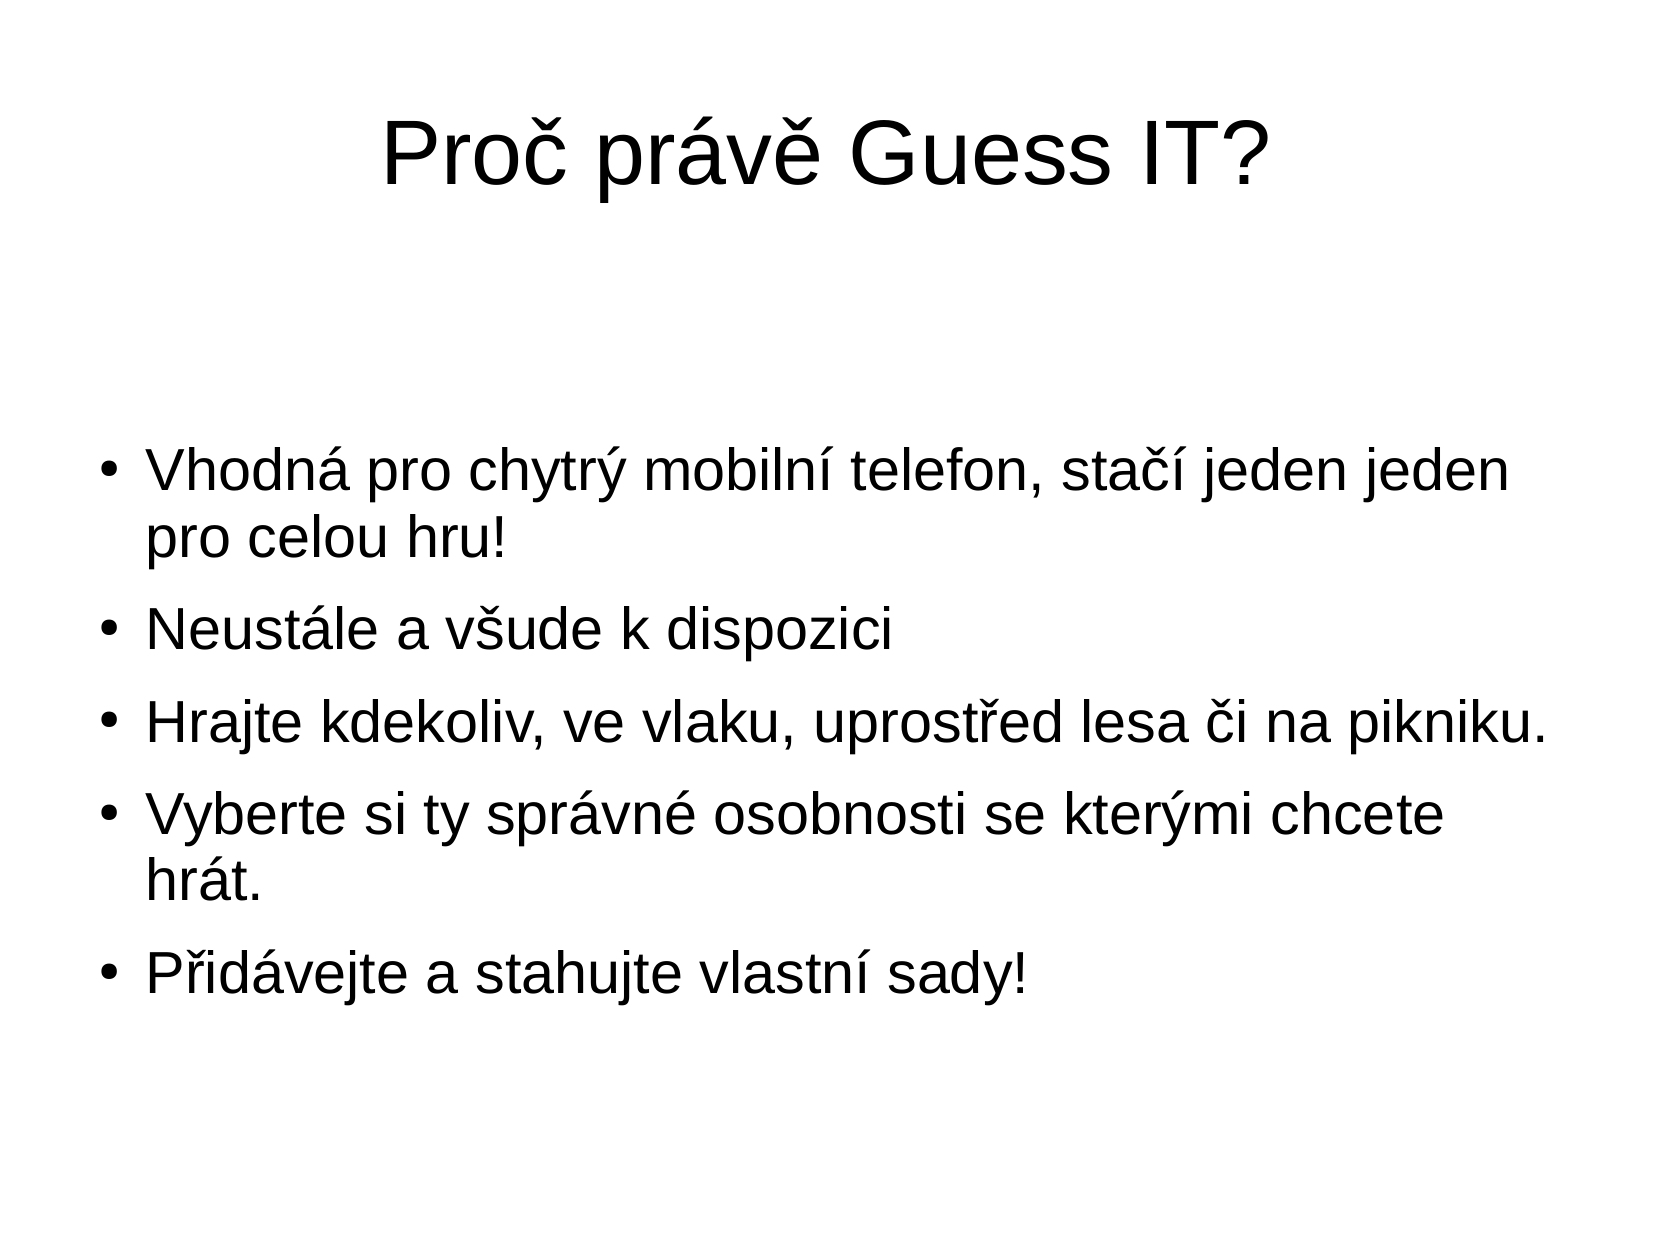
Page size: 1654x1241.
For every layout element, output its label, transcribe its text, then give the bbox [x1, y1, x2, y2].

title Proč právě Guess IT? [82, 49, 1571, 257]
list Vhodná pro chytrý mobilní telefon, stačí jeden jeden pro celou hru! Neustále a všude k dispozici Hrajte kdekoliv, ve vlaku, uprostřed lesa či na pikniku. Vyberte si ty správné osobnosti se kterými chcete hrát. Přidávejte a stahujte vlastní sady! [82, 437, 1571, 1010]
